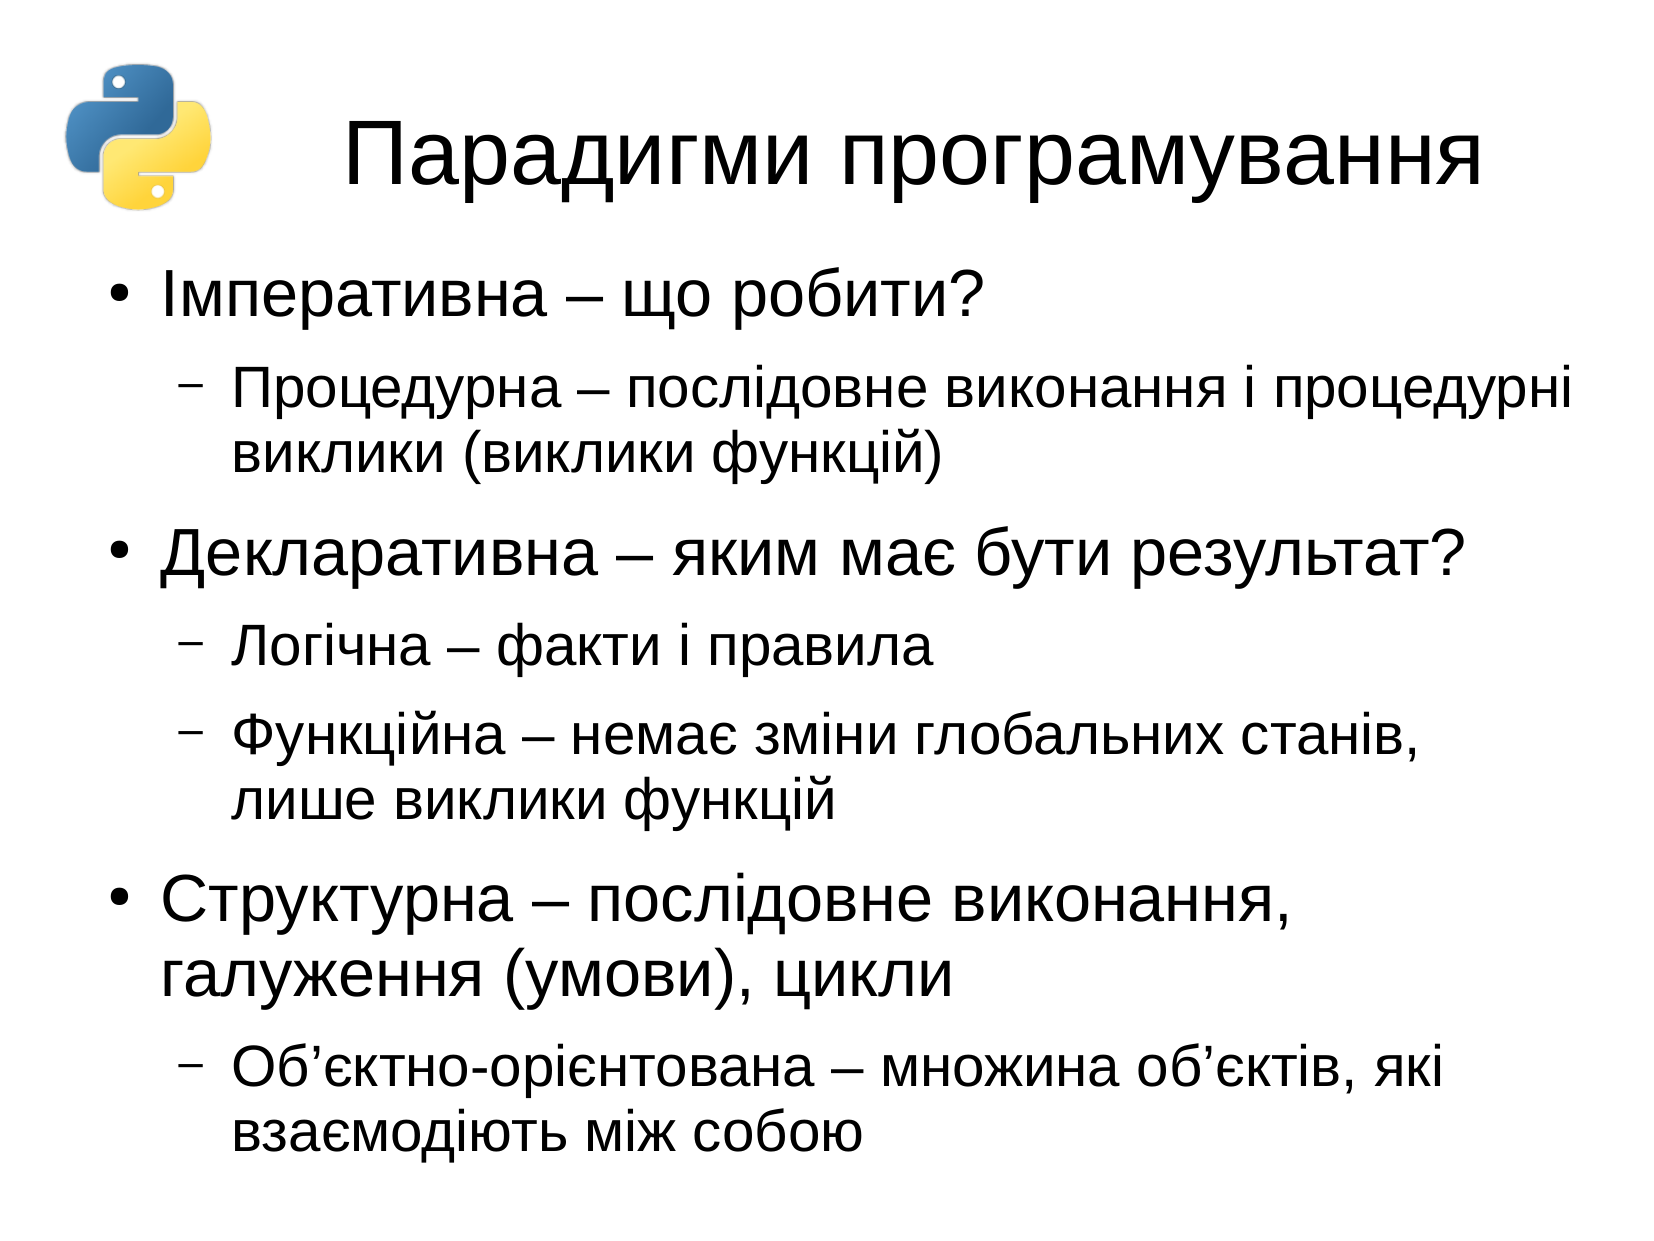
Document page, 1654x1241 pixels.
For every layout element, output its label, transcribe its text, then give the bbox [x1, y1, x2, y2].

picture [33, 32, 244, 244]
list Імперативна – що робити? Процедурна – послідовне виконання і процедурні виклики (виклики функцій) Декларативна – яким має бути результат? Логічна – факти і правила Функційна – немає зміни глобальних станів, лише виклики функцій Структурна – послідовне виконання, галуження (умови), цикли Об’єктно-орієнтована – множина об’єктів, які взаємодіють між собою [90, 256, 1579, 1171]
title Парадигми програмування [270, 49, 1561, 256]
